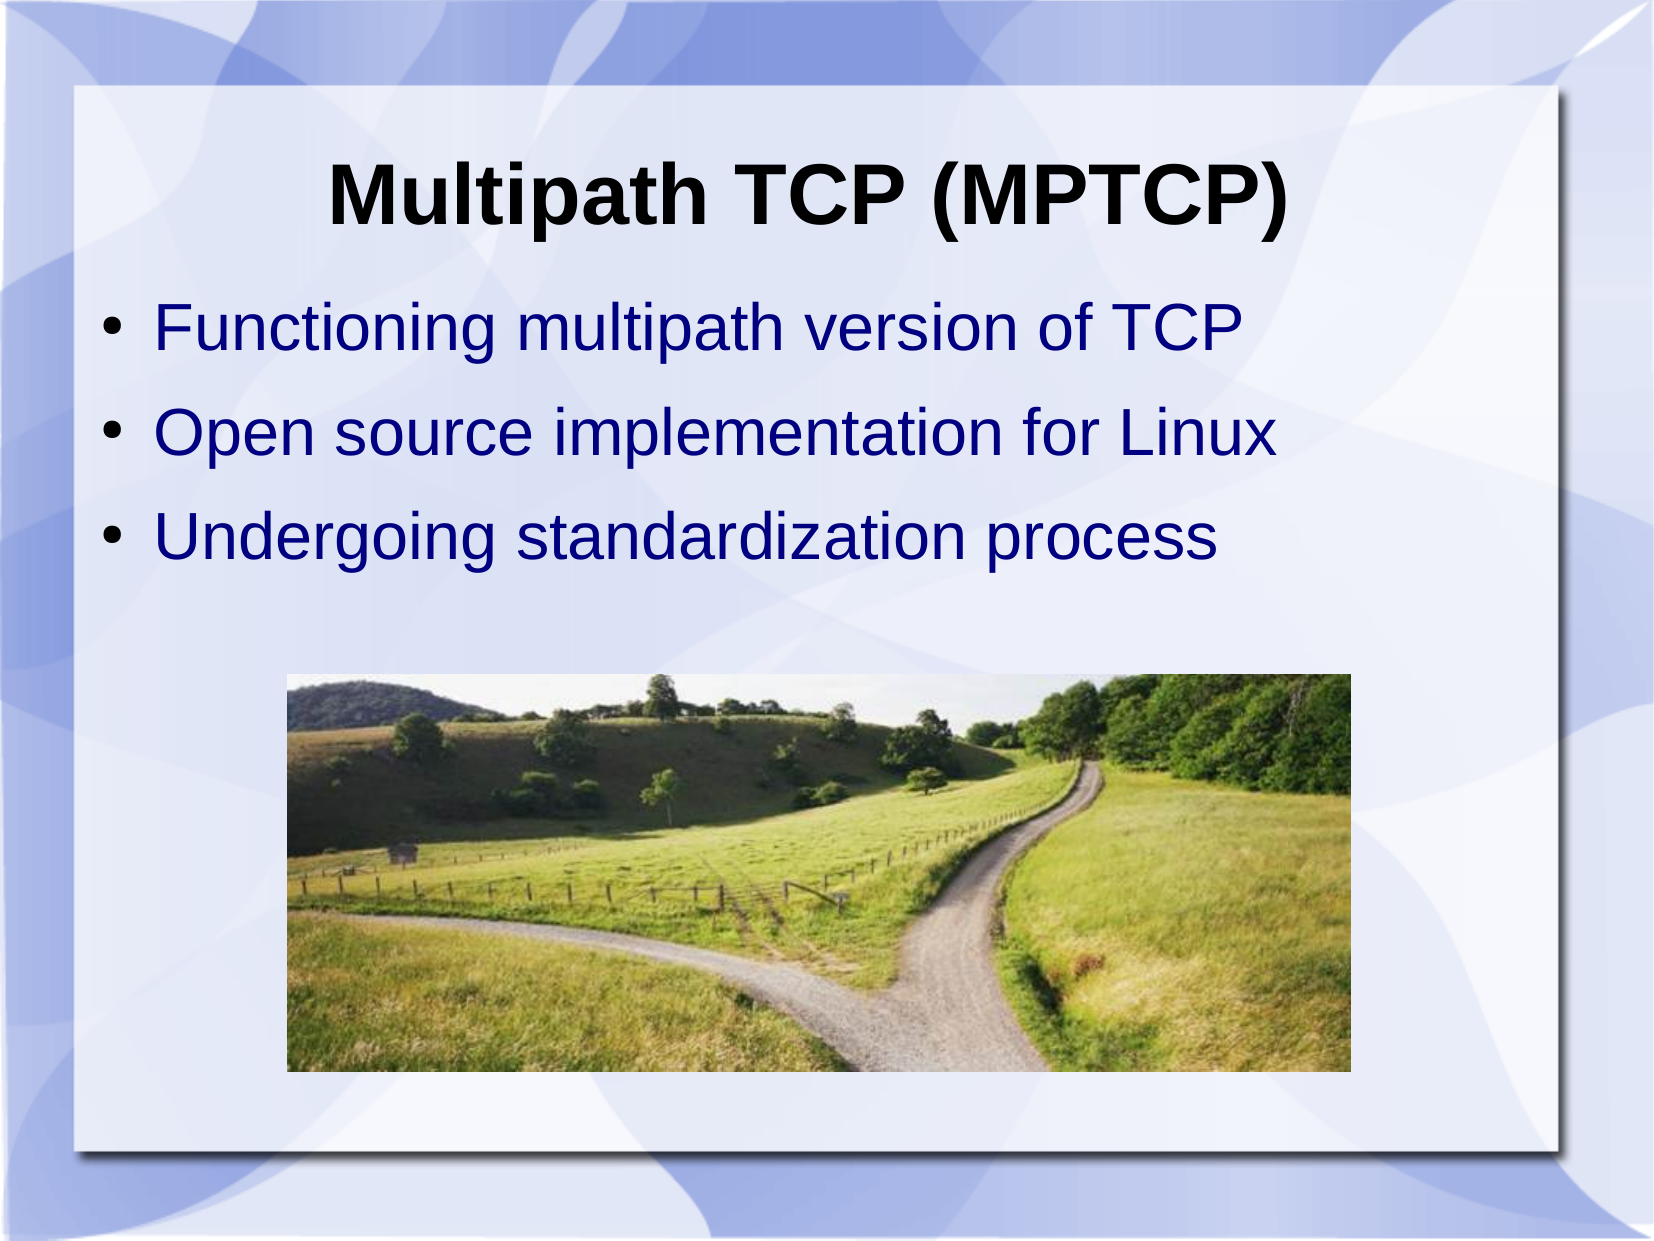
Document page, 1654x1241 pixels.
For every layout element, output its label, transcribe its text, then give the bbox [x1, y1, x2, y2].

list Functioning multipath version of TCP Open source implementation for Linux Undergoing standardization process [82, 290, 1538, 995]
title Multipath TCP (MPTCP) [82, 90, 1536, 290]
picture [0, 0, 1654, 1241]
